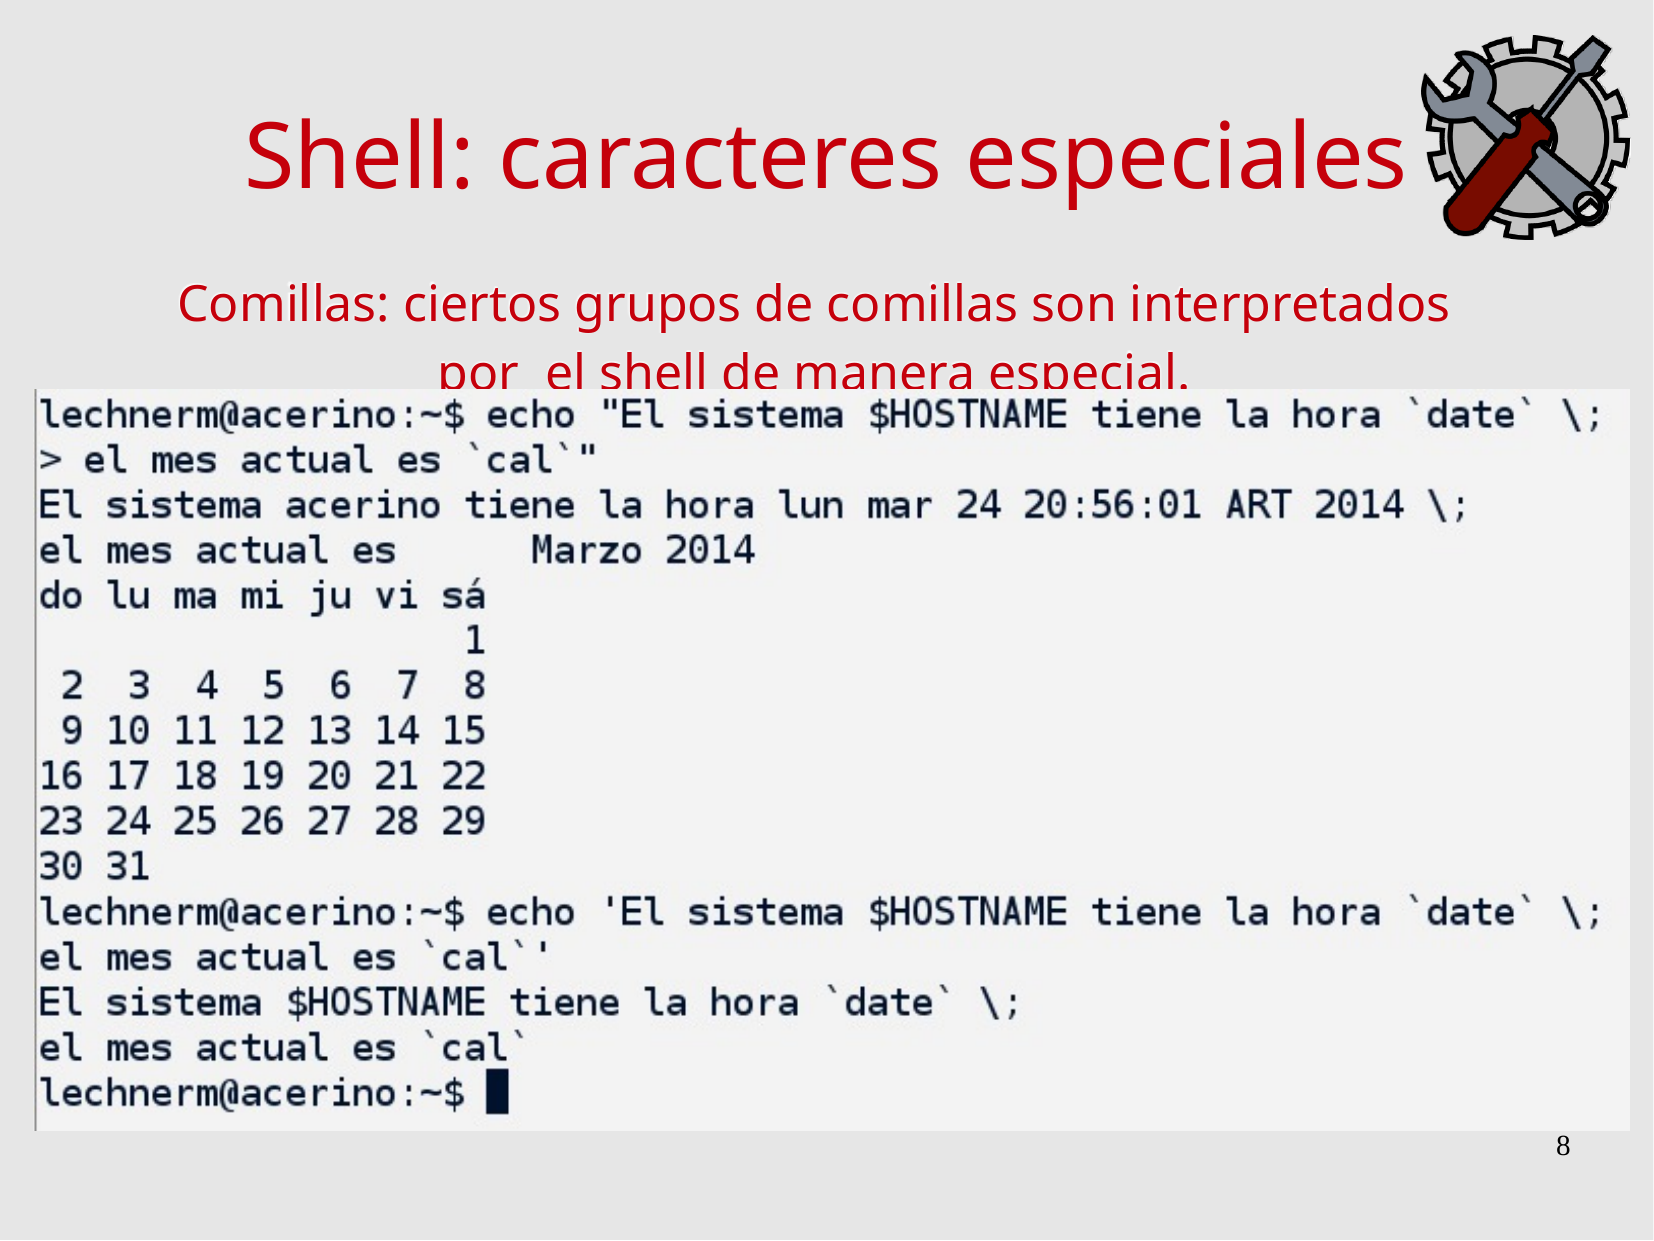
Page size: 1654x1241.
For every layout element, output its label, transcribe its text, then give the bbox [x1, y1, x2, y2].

text_box Comillas: ciertos grupos de comillas son interpretados por el shell de manera especial. [162, 260, 1491, 386]
picture [1421, 35, 1630, 240]
title Shell: caracteres especiales [82, 49, 1571, 257]
picture [33, 389, 1630, 1131]
